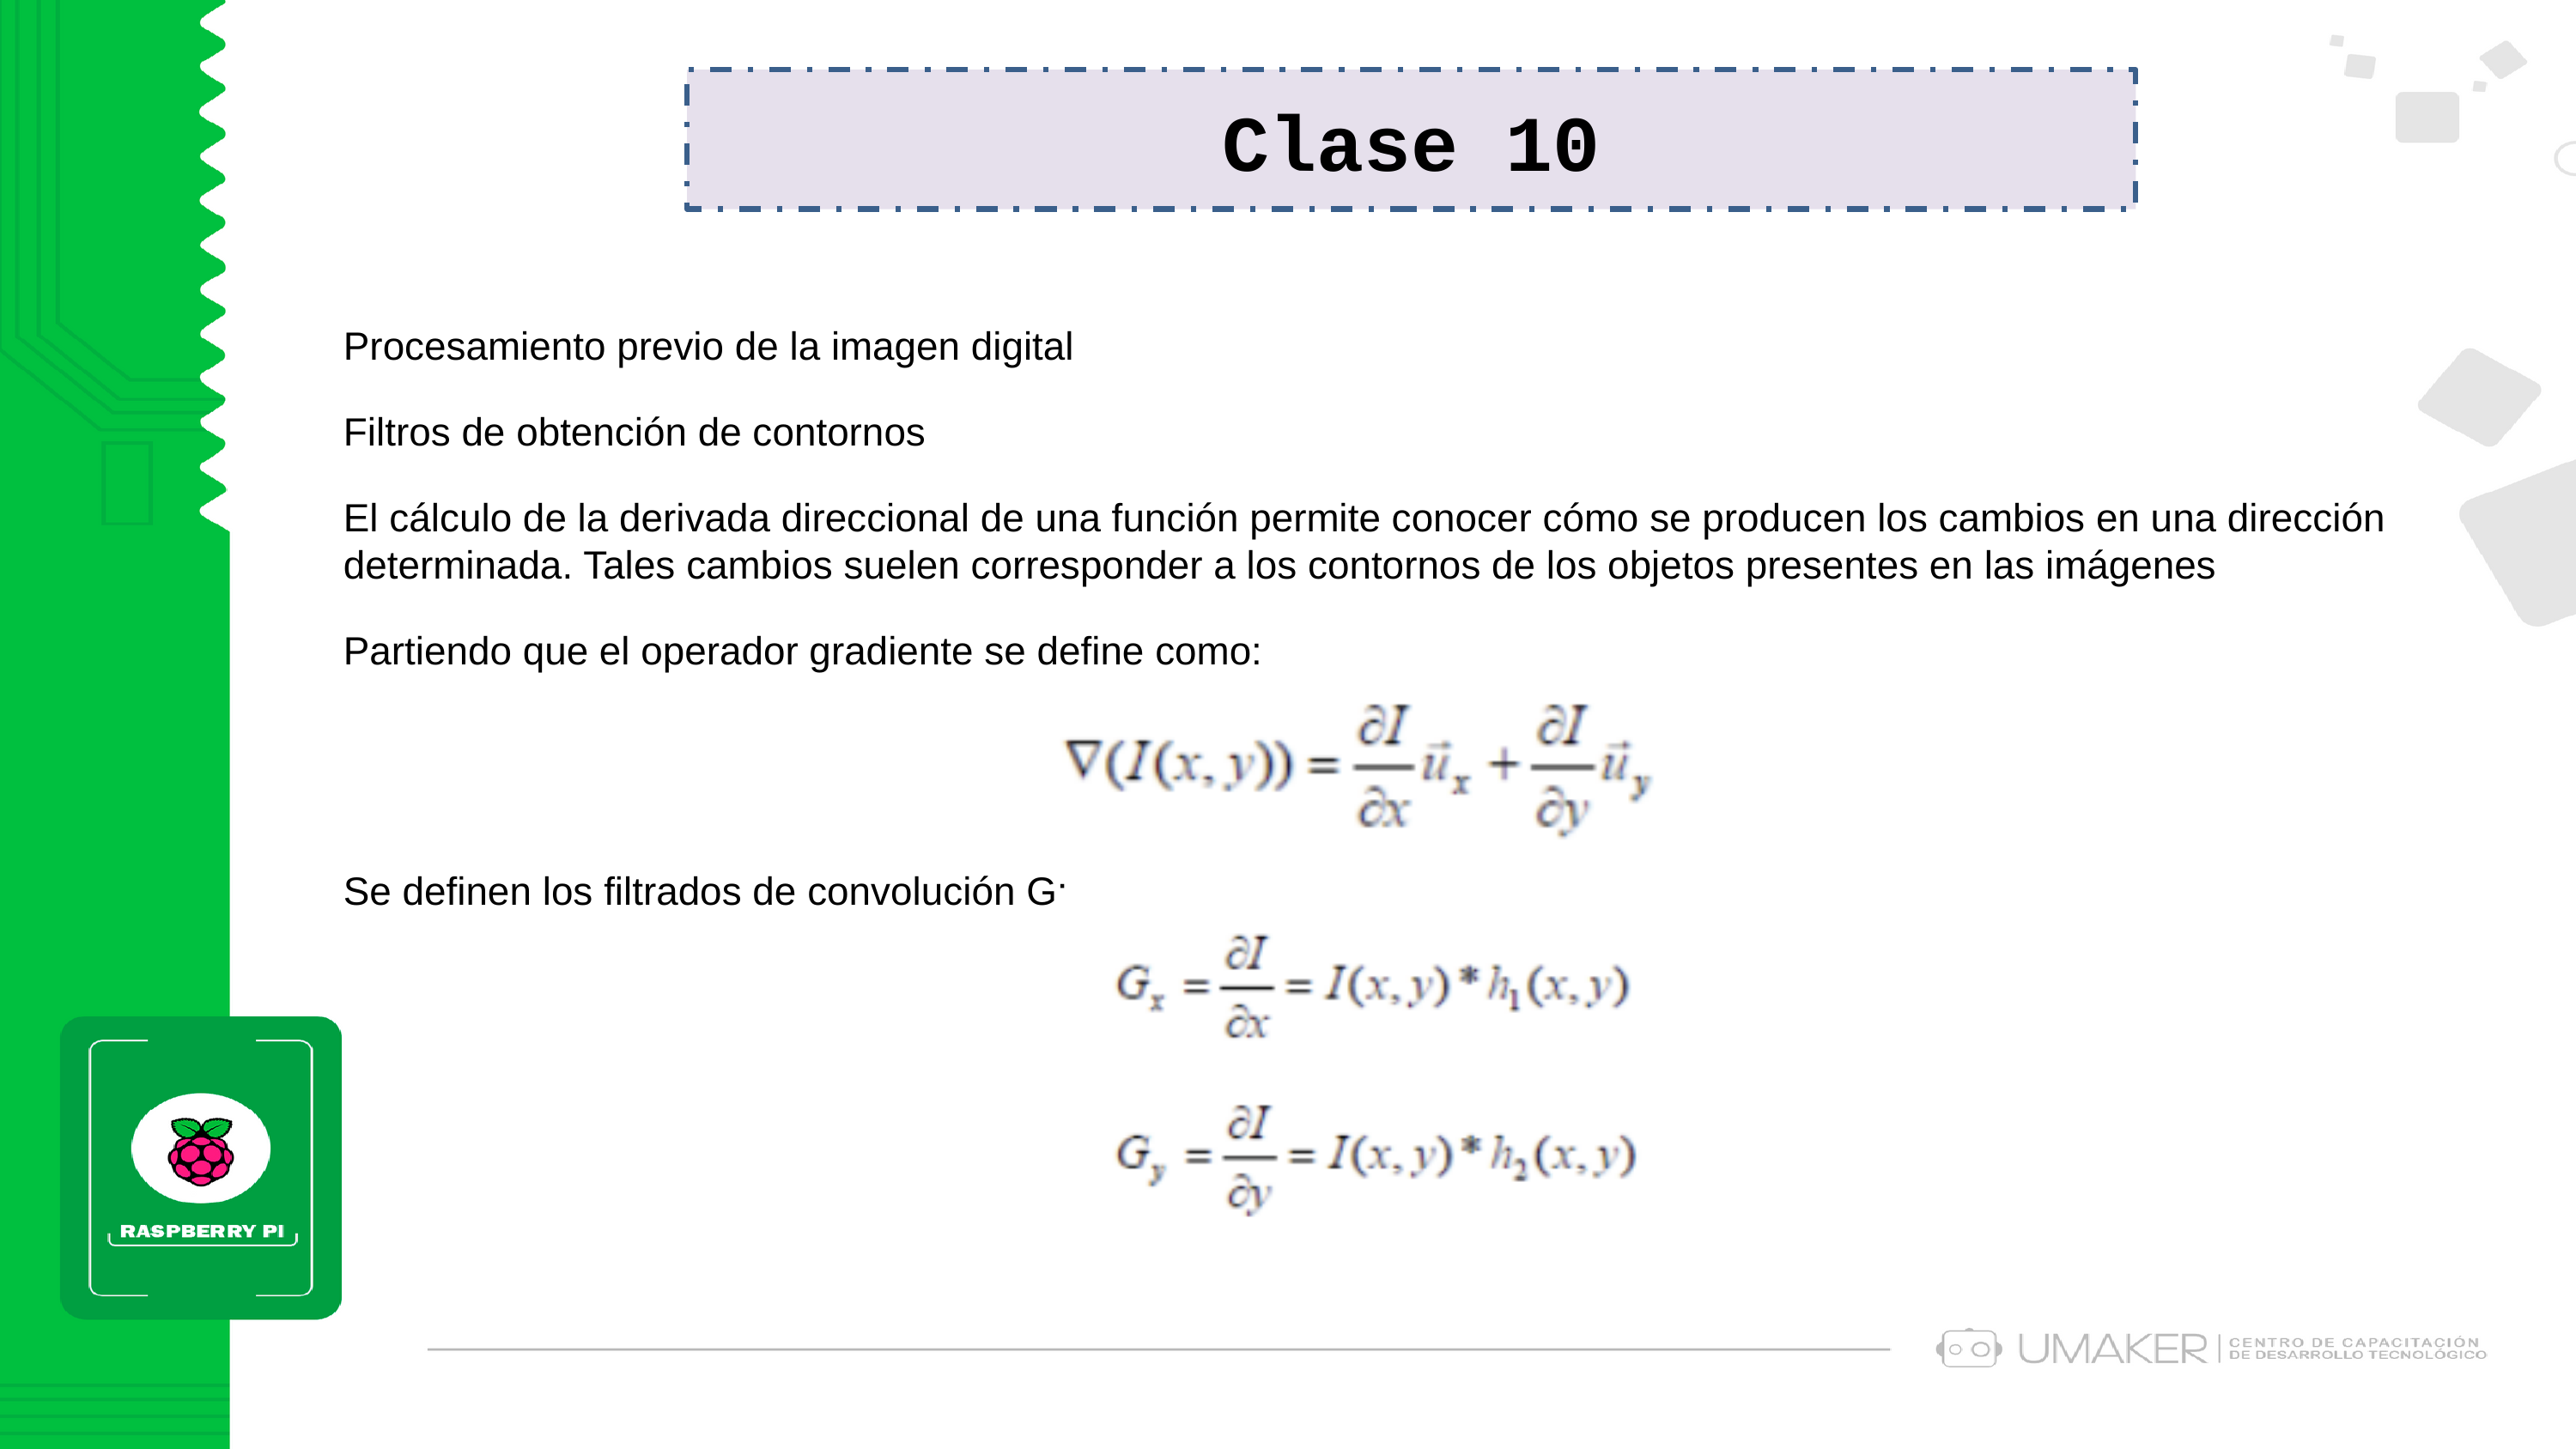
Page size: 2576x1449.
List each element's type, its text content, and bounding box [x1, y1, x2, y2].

text_box Procesamiento previo de la imagen digital Filtros de obtención de contornos El cálculo de la derivada direccional de una función permite conocer cómo se producen los cambios en una dirección determinada. Tales cambios suelen corresponder a los contornos de los objetos presentes en las imágenes Partiendo que el operador gradiente se define como: Se definen los filtrados de convolución G: [331, 314, 2465, 1207]
text_box Clase 10 [687, 70, 2136, 209]
picture [0, 0, 2576, 1449]
